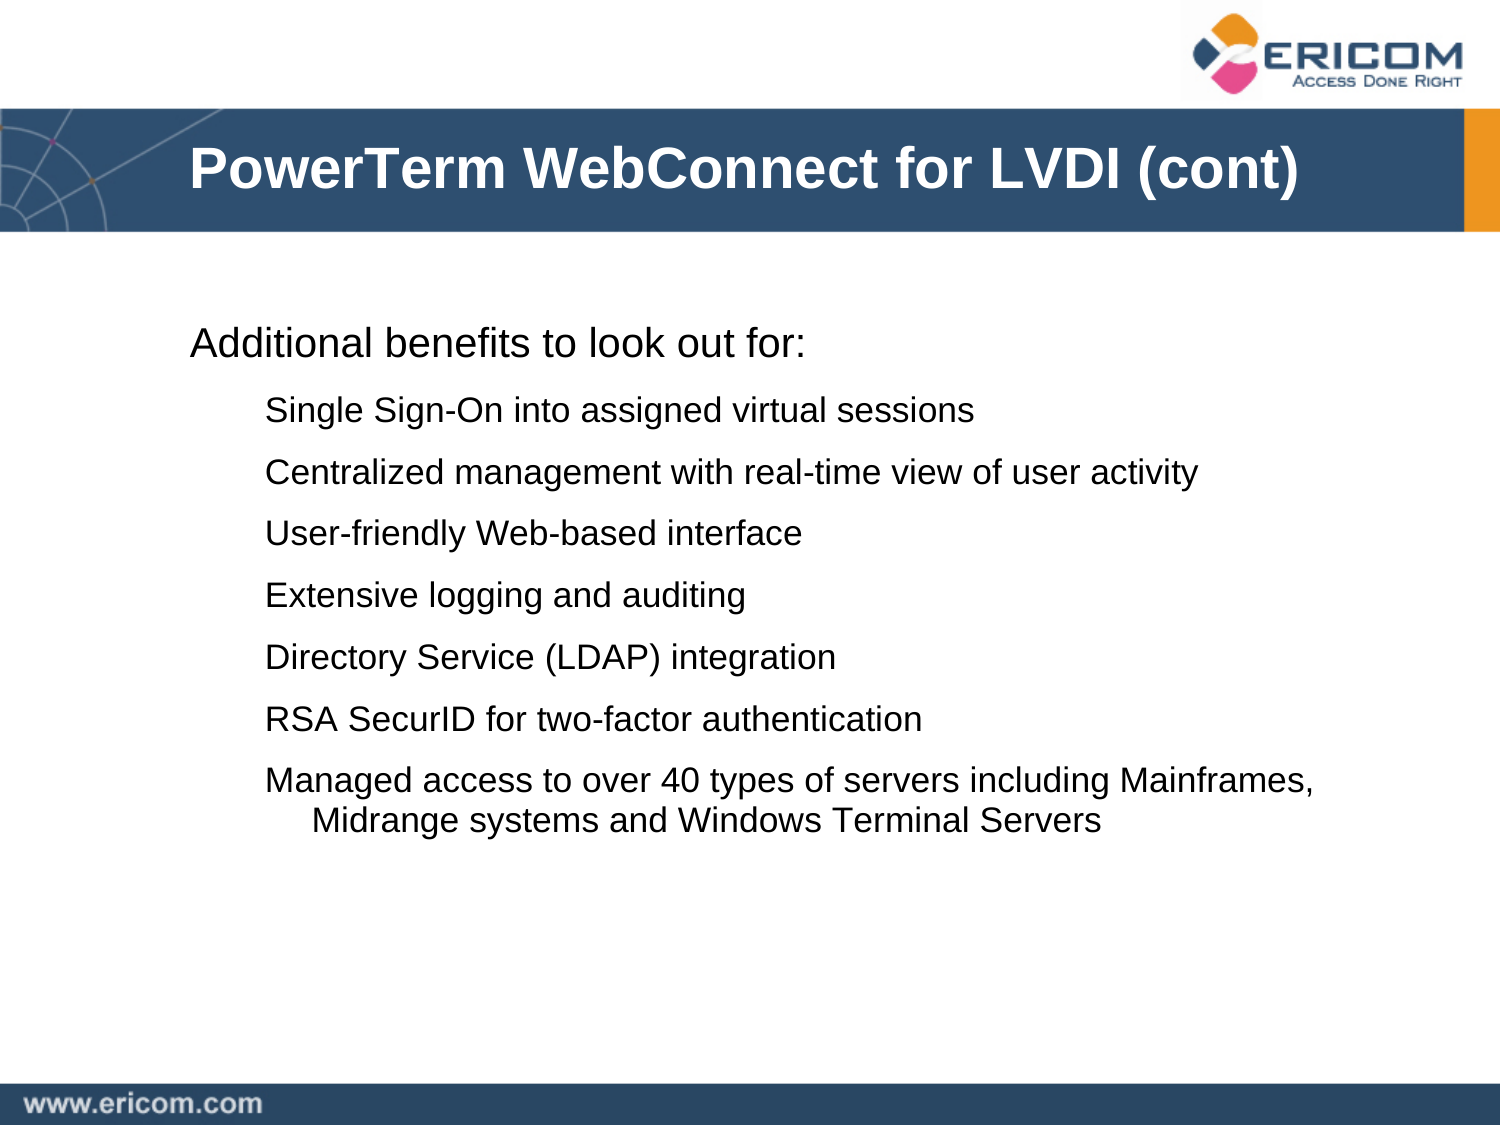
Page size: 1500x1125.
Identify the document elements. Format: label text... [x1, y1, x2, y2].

picture [0, 0, 1500, 1125]
list Additional benefits to look out for: Single Sign-On into assigned virtual sessions Centralized management with real-time view of user activity User-friendly Web-based interface Extensive logging and auditing Directory Service (LDAP) integration RSA SecurID for two-factor authentication Managed access to over 40 types of servers including Mainframes, Midrange systems and Windows Terminal Servers [174, 312, 1438, 988]
title PowerTerm WebConnect for LVDI (cont) [174, 74, 1438, 263]
